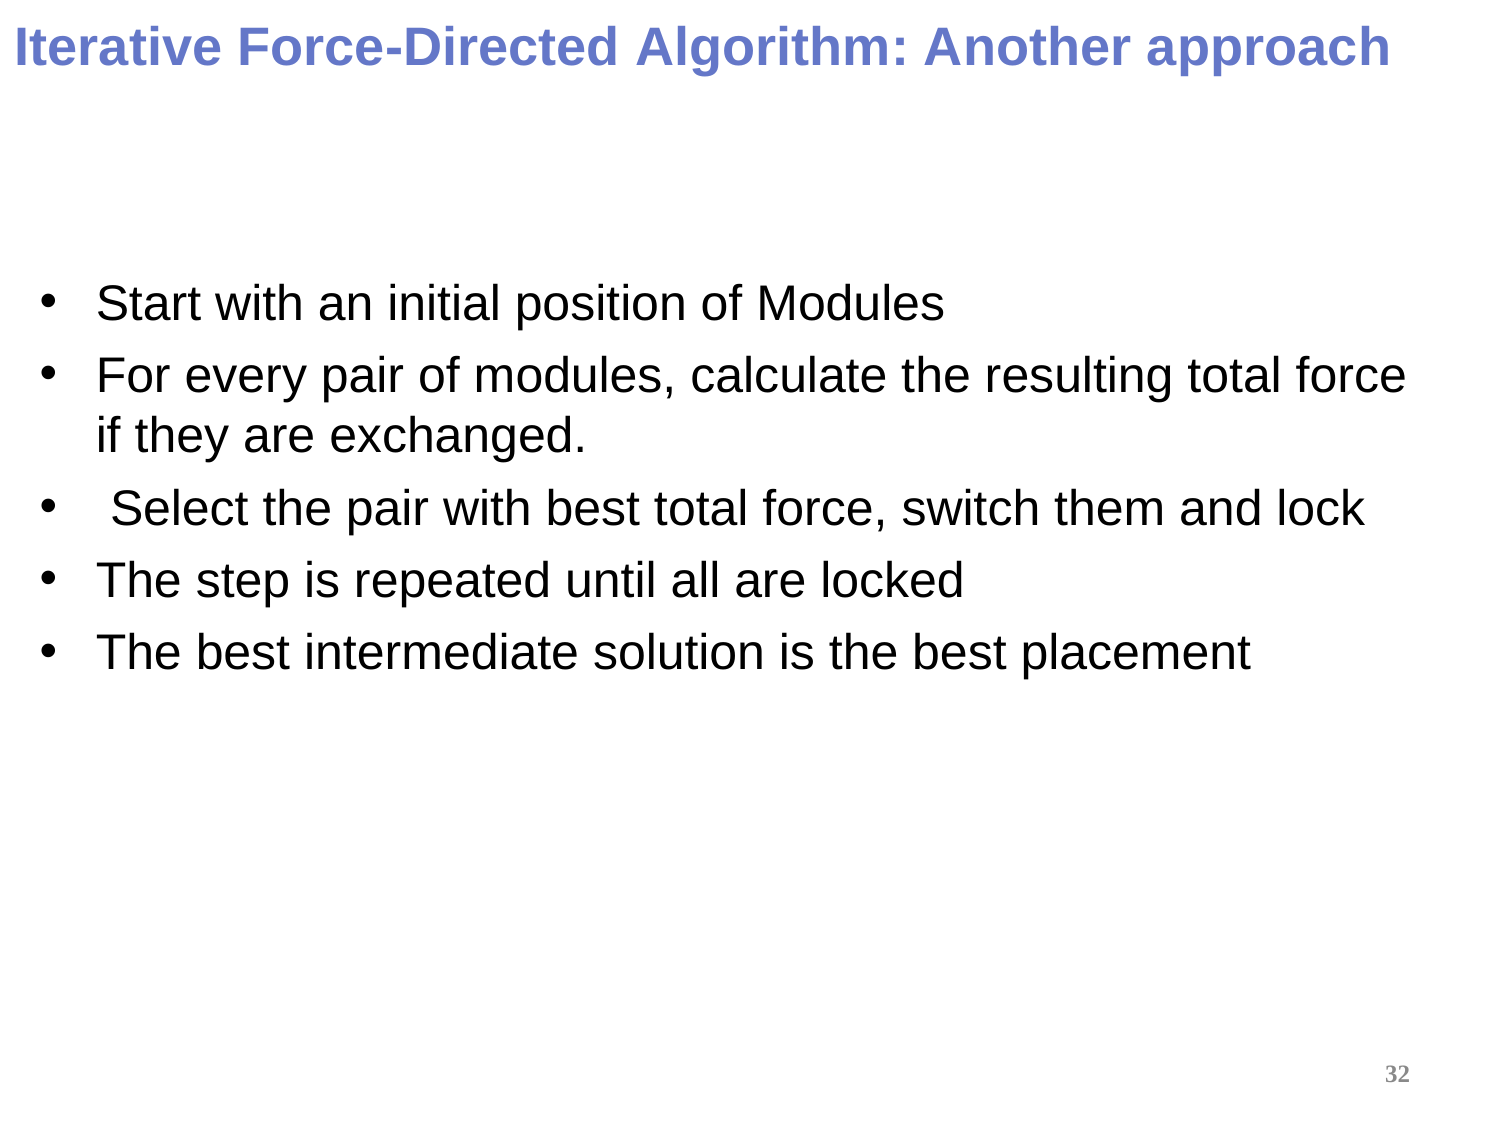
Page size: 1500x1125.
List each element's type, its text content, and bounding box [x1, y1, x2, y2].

text_box Iterative Force-Directed Algorithm: Another approach [0, 0, 1500, 88]
text_box Start with an initial position of Modules For every pair of modules, calculate the resulting total force if they are exchanged. Select the pair with best total force, switch them and lock The step is repeated until all are locked The best intermediate solution is the best placement [24, 262, 1438, 1075]
text_box <number> [1074, 1075, 1426, 1103]
